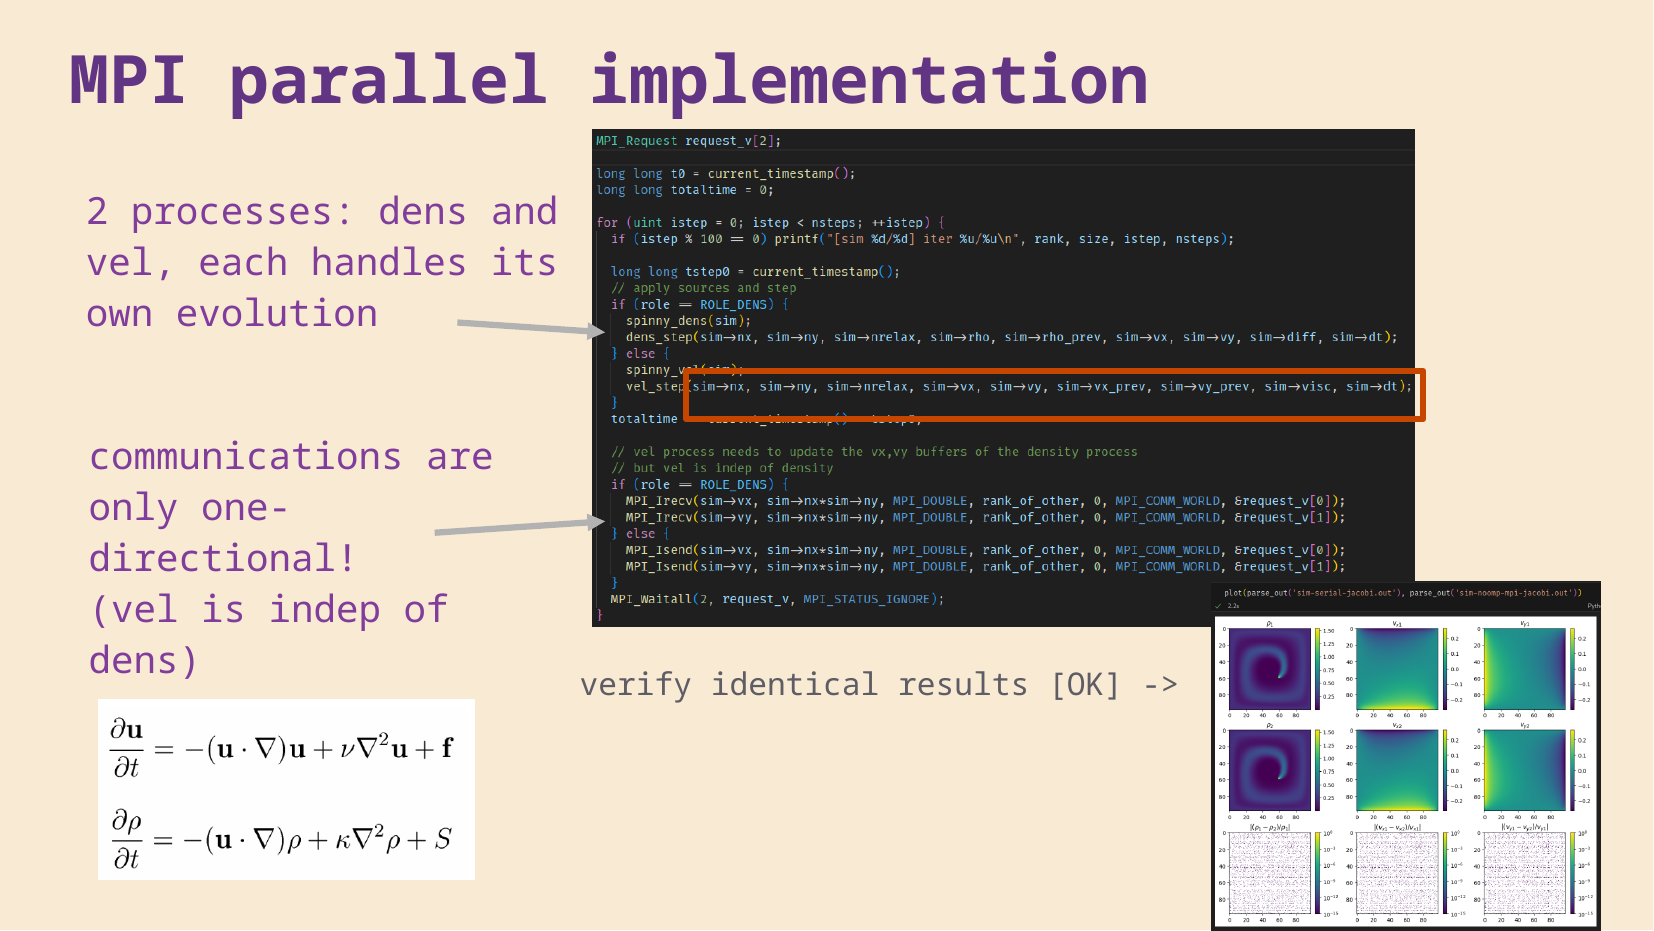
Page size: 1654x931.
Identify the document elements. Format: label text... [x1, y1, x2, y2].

picture [689, 374, 1415, 416]
picture [592, 129, 1601, 931]
picture [98, 699, 475, 880]
title MPI parallel implementation [0, 0, 1354, 156]
text_box communications are only one-directional! (vel is indep of dens) [73, 422, 519, 667]
text_box 2 processes: dens and vel, each handles its own evolution [70, 176, 581, 422]
text_box verify identical results [OK] -> [564, 654, 1243, 762]
